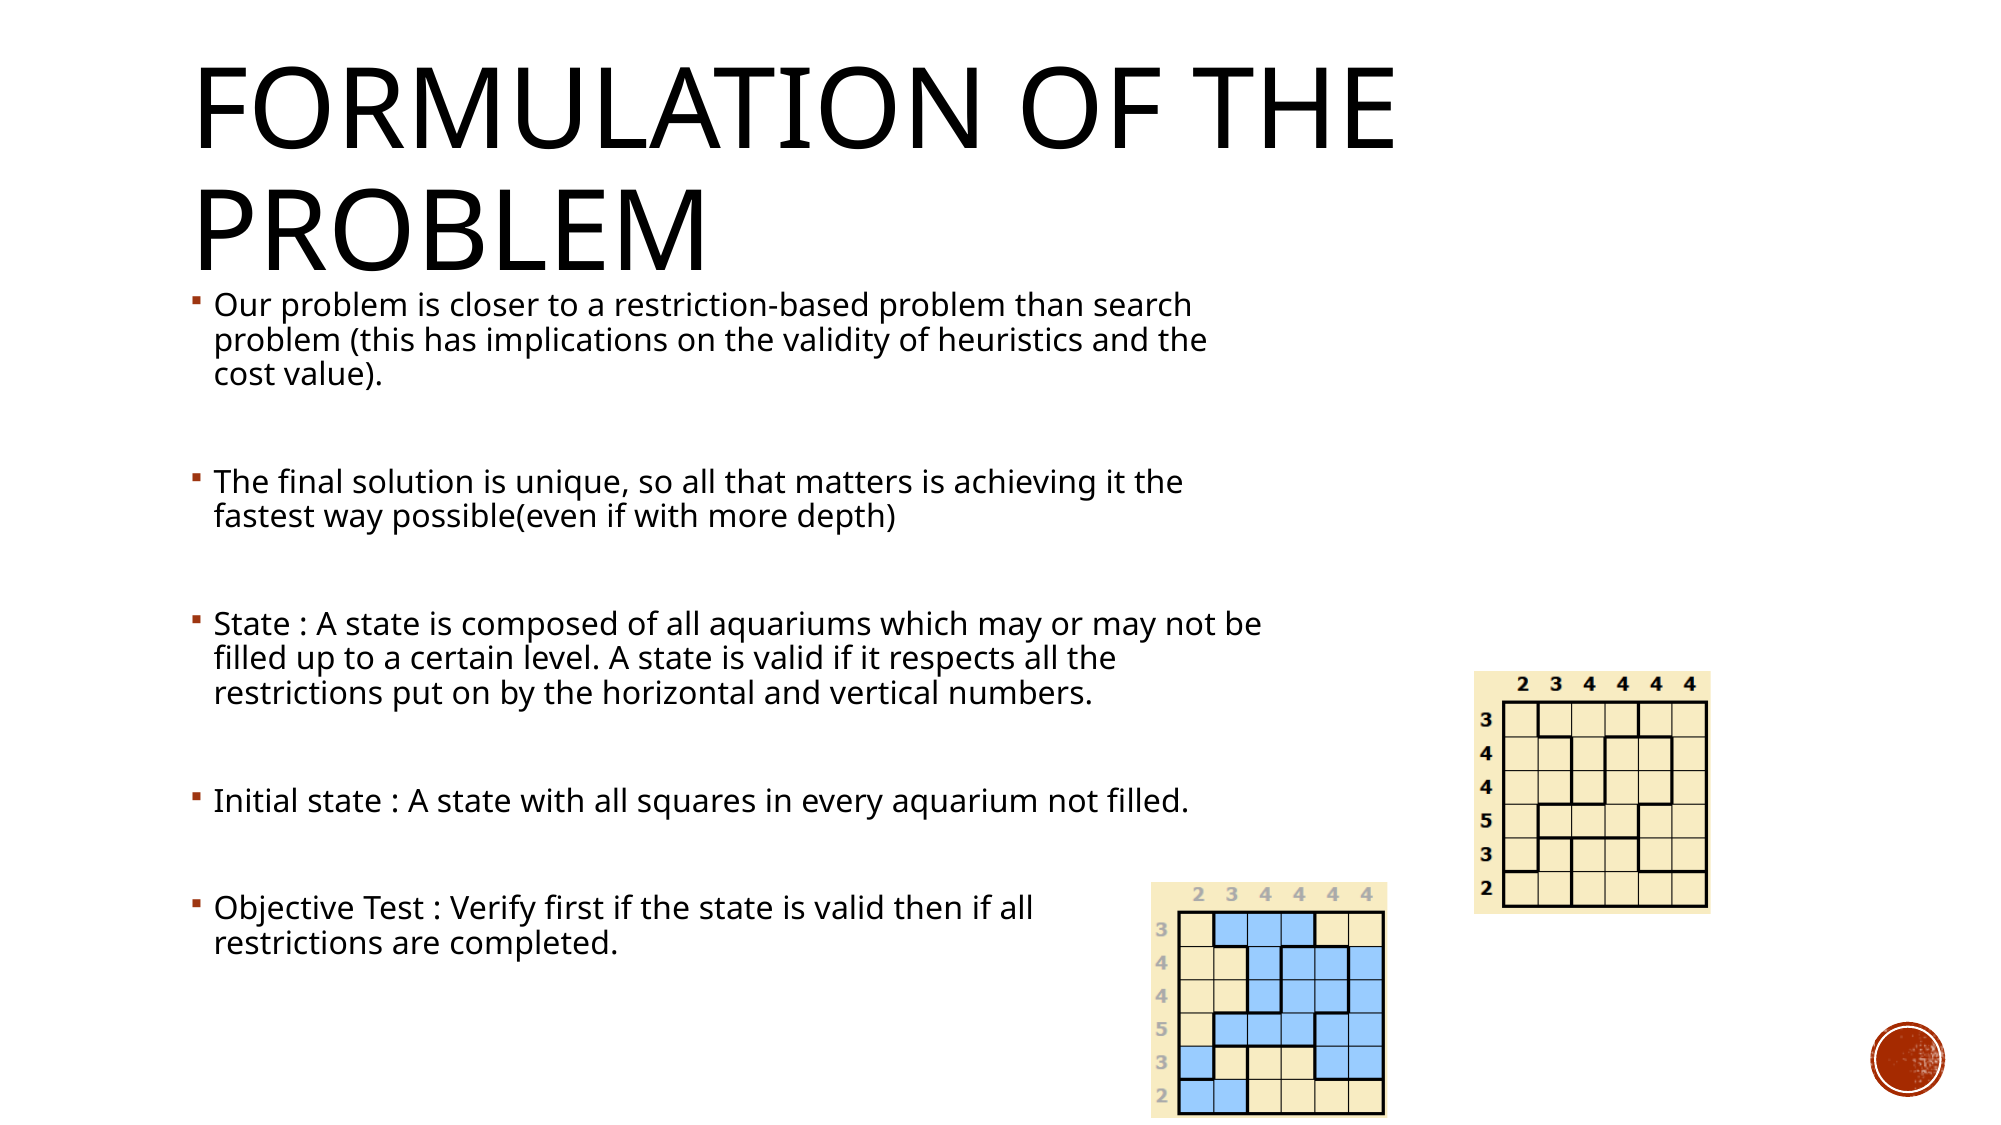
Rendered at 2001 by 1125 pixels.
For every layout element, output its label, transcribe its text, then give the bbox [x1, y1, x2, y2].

picture [1151, 882, 1388, 1118]
title Formulation of the Problem [175, 41, 1826, 306]
list Our problem is closer to a restriction-based problem than search problem (this has implications on the validity of heuristics and the cost value). The final solution is unique, so all that matters is achieving it the fastest way possible(even if with more depth) State : A state is composed of all aquariums which may or may not be filled up to a certain level. A state is valid if it respects all the restrictions put on by the horizontal and vertical numbers. Initial state : A state with all squares in every aquarium not filled. Objective Test : Verify first if the state is valid then if all restrictions are completed. [175, 281, 1288, 972]
picture [1870, 1021, 1946, 1097]
picture [1474, 671, 1711, 914]
